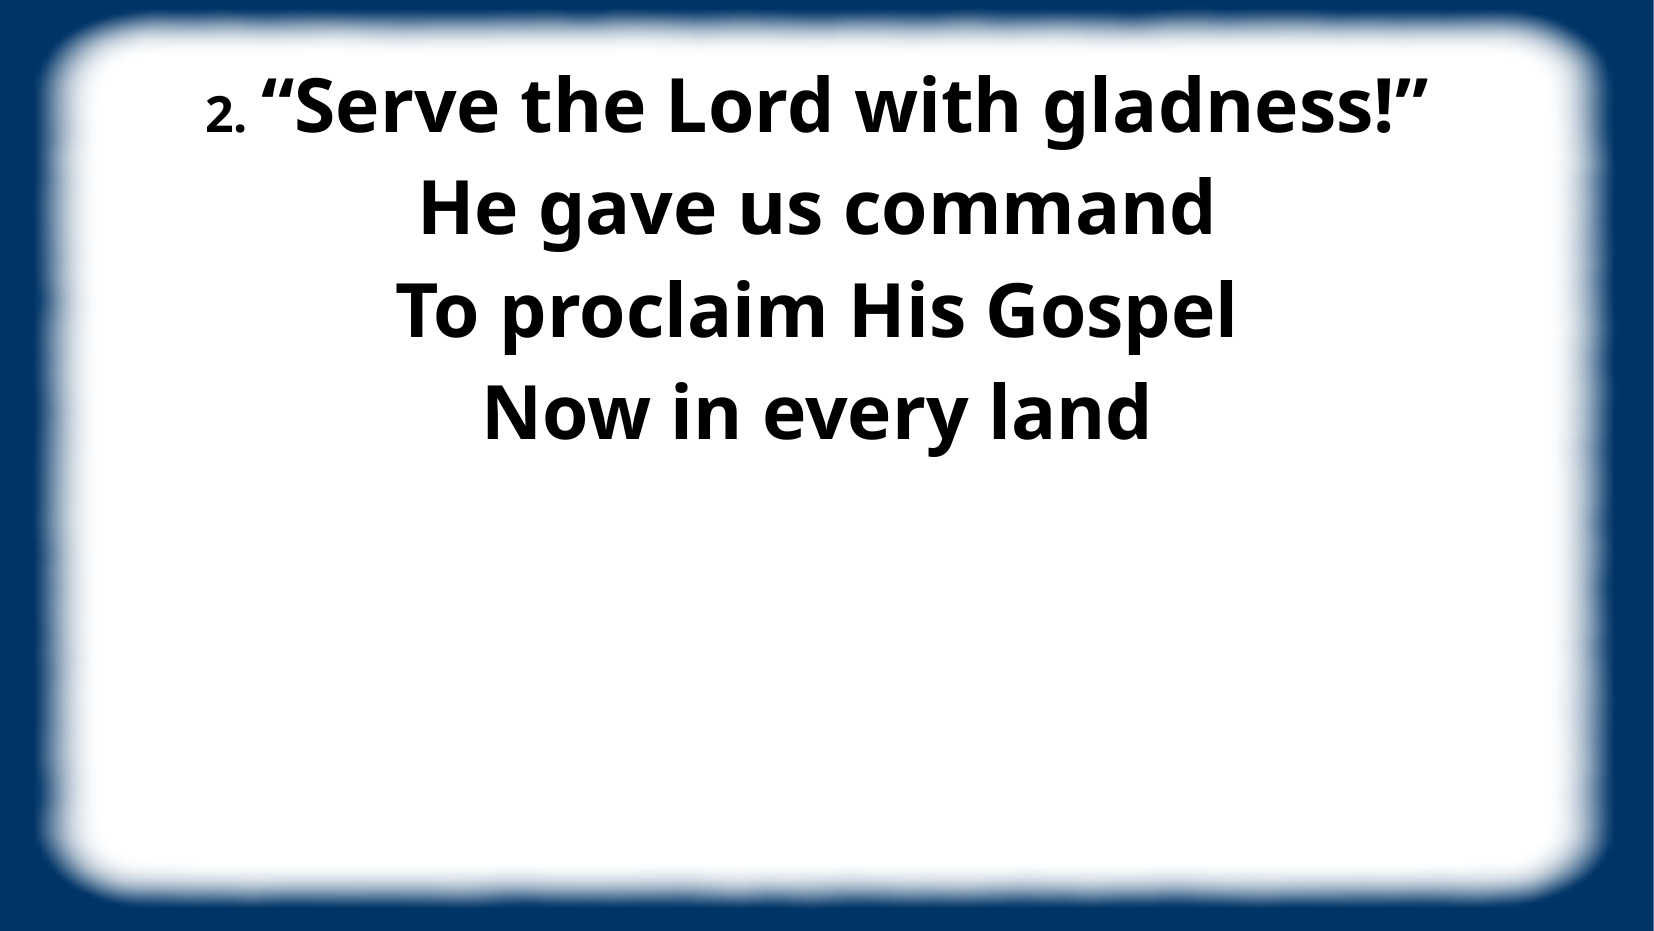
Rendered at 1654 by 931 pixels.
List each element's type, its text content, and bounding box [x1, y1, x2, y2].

text_box 2. “Serve the Lord with gladness!” He gave us command To proclaim His Gospel Now in every land [90, 45, 1546, 460]
picture [0, 0, 1654, 931]
